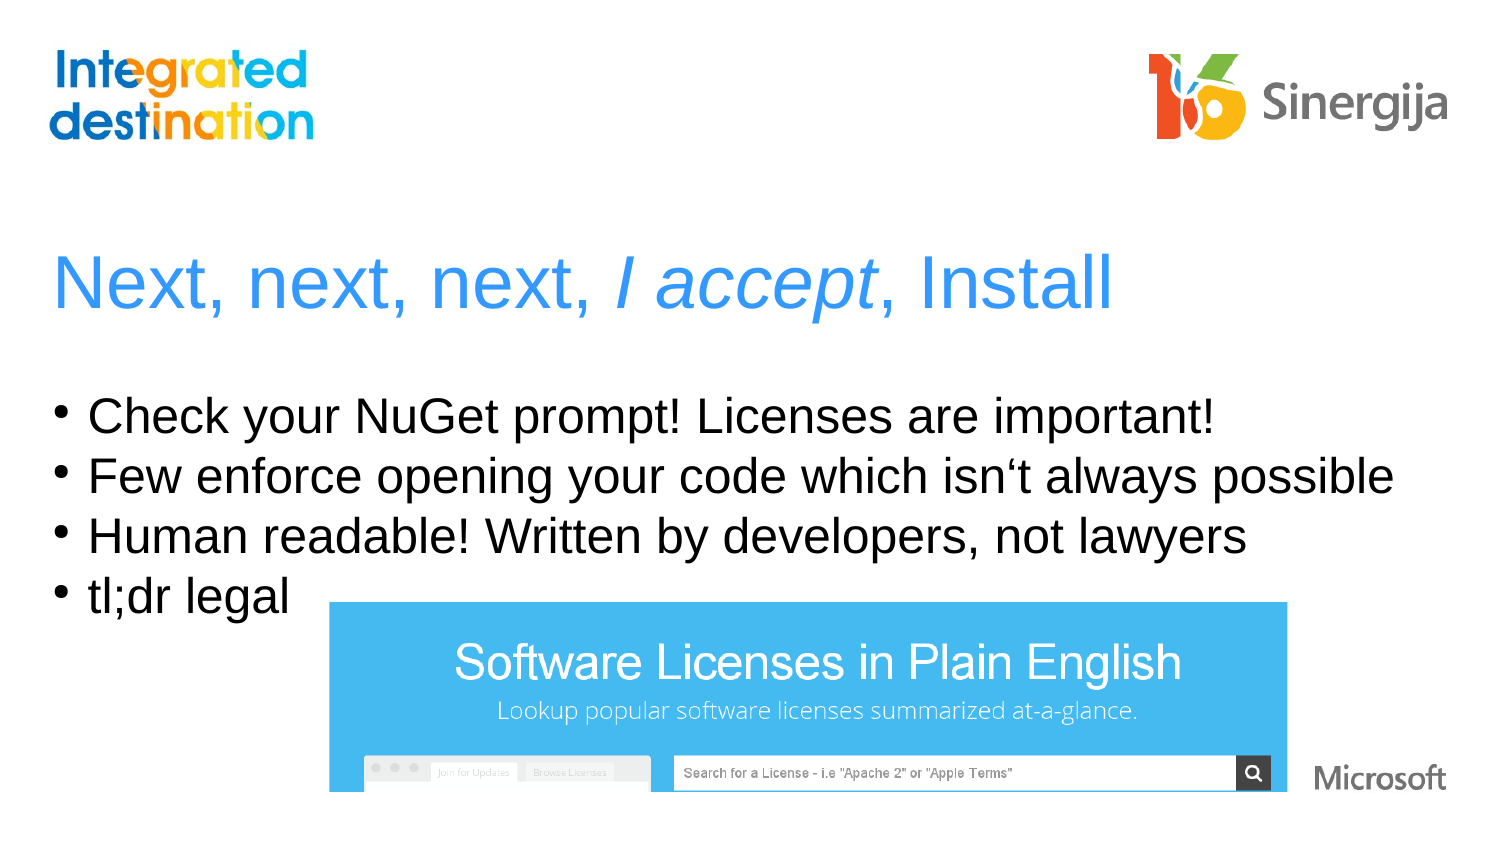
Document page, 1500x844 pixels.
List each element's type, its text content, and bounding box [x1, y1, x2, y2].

picture [1315, 764, 1500, 844]
picture [329, 602, 1288, 792]
text_box Next, next, next, I accept, Install Check your NuGet prompt! Licenses are important! Few enforce opening your code which isn‘t always possible Human readable! Written by developers, not lawyers tl;dr legal [37, 225, 1439, 815]
picture [1149, 0, 1500, 140]
picture [0, 0, 313, 140]
